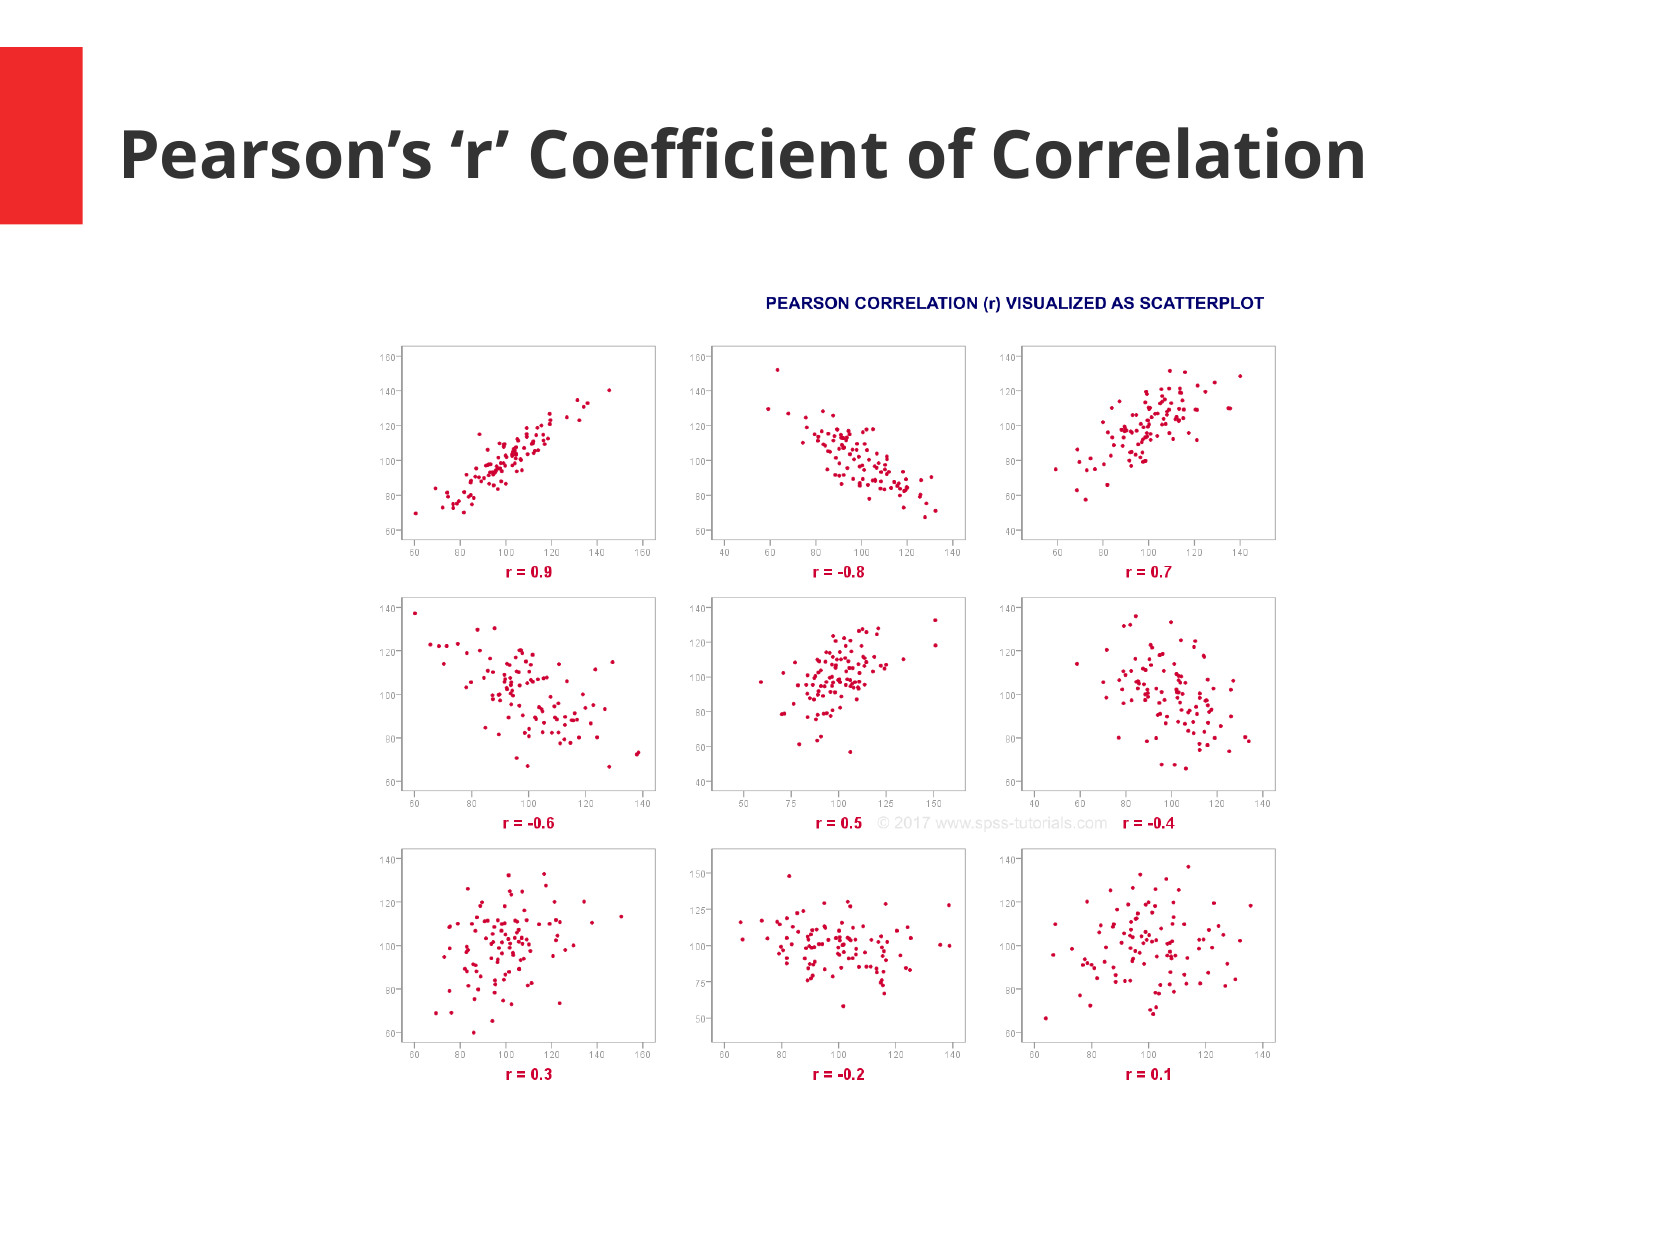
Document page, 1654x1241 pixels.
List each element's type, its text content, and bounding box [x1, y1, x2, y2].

title Pearson’s ‘r’ Coefficient of Correlation [118, 49, 1571, 257]
picture [362, 270, 1292, 1098]
